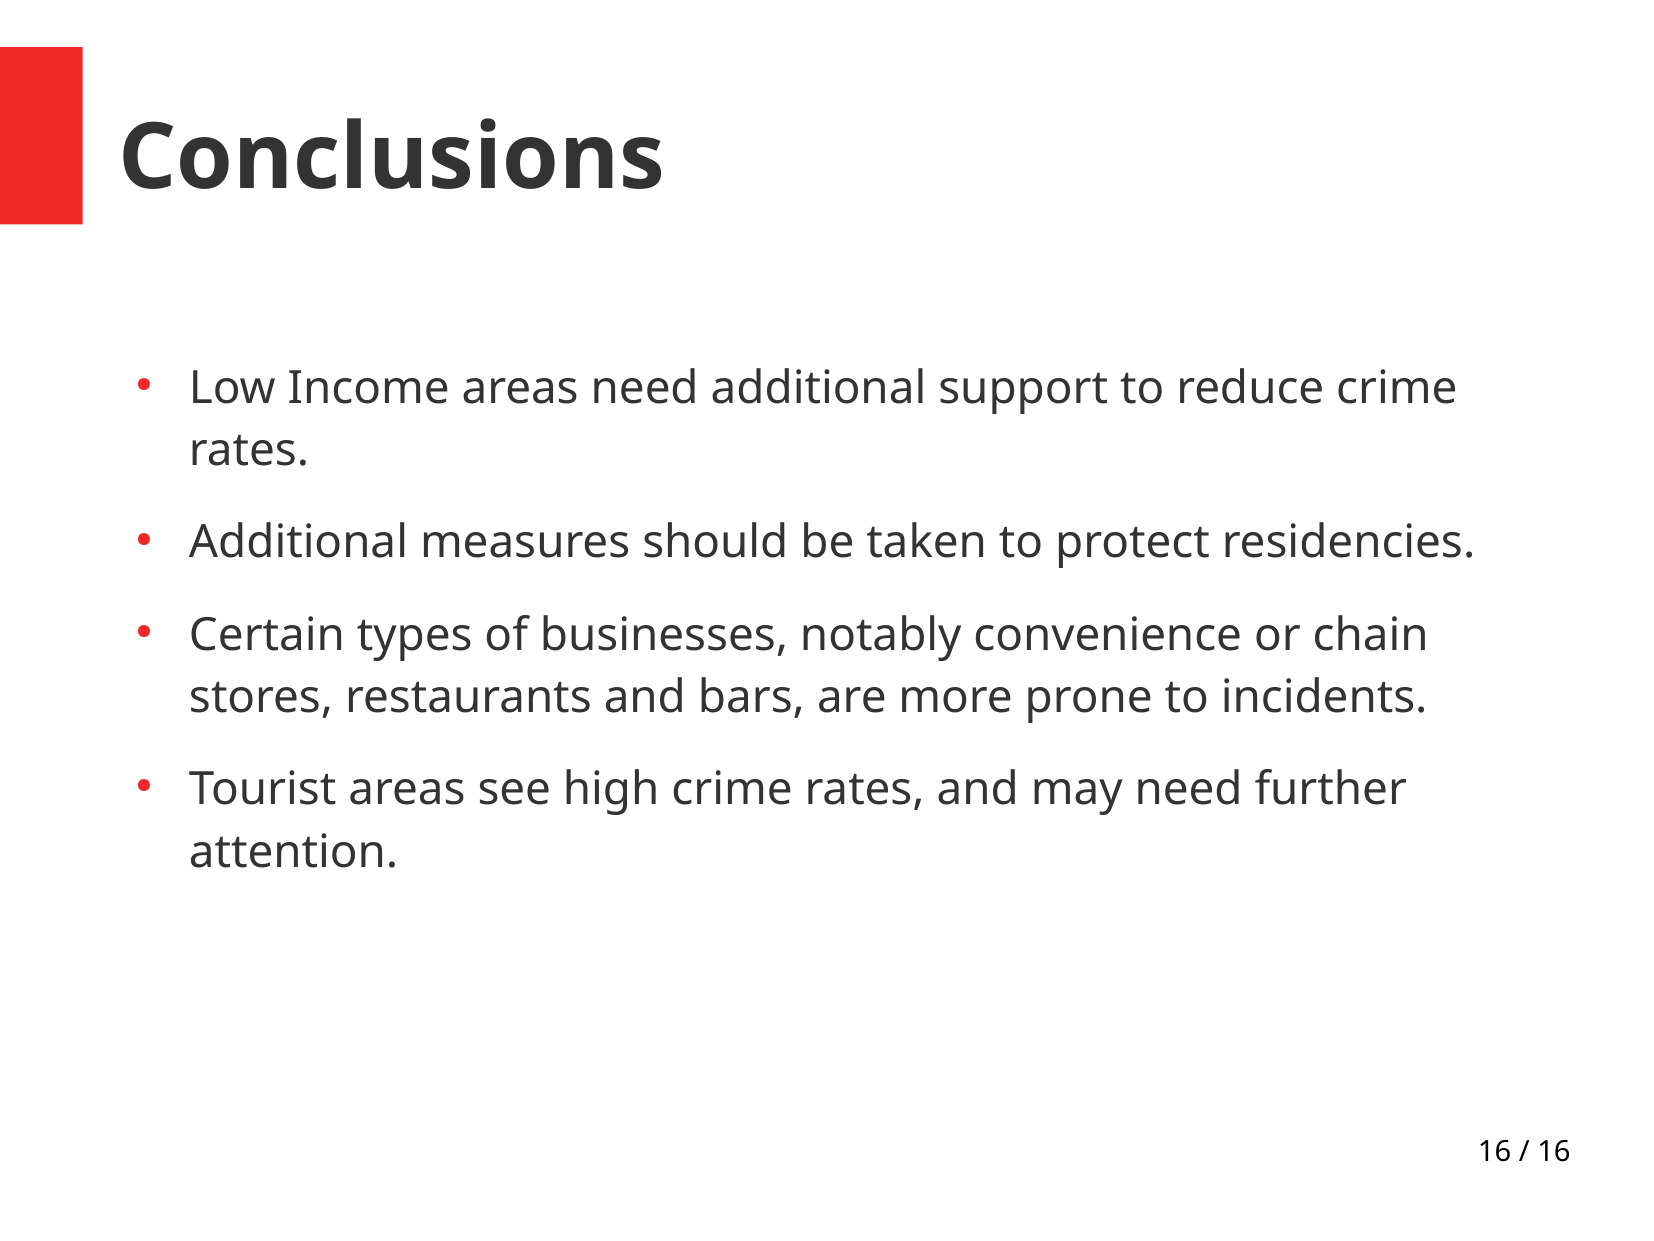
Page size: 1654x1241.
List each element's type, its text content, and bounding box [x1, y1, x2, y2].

list Low Income areas need additional support to reduce crime rates. Additional measures should be taken to protect residencies. Certain types of businesses, notably convenience or chain stores, restaurants and bars, are more prone to incidents. Tourist areas see high crime rates, and may need further attention. [118, 354, 1536, 1074]
title Conclusions [118, 49, 1571, 257]
